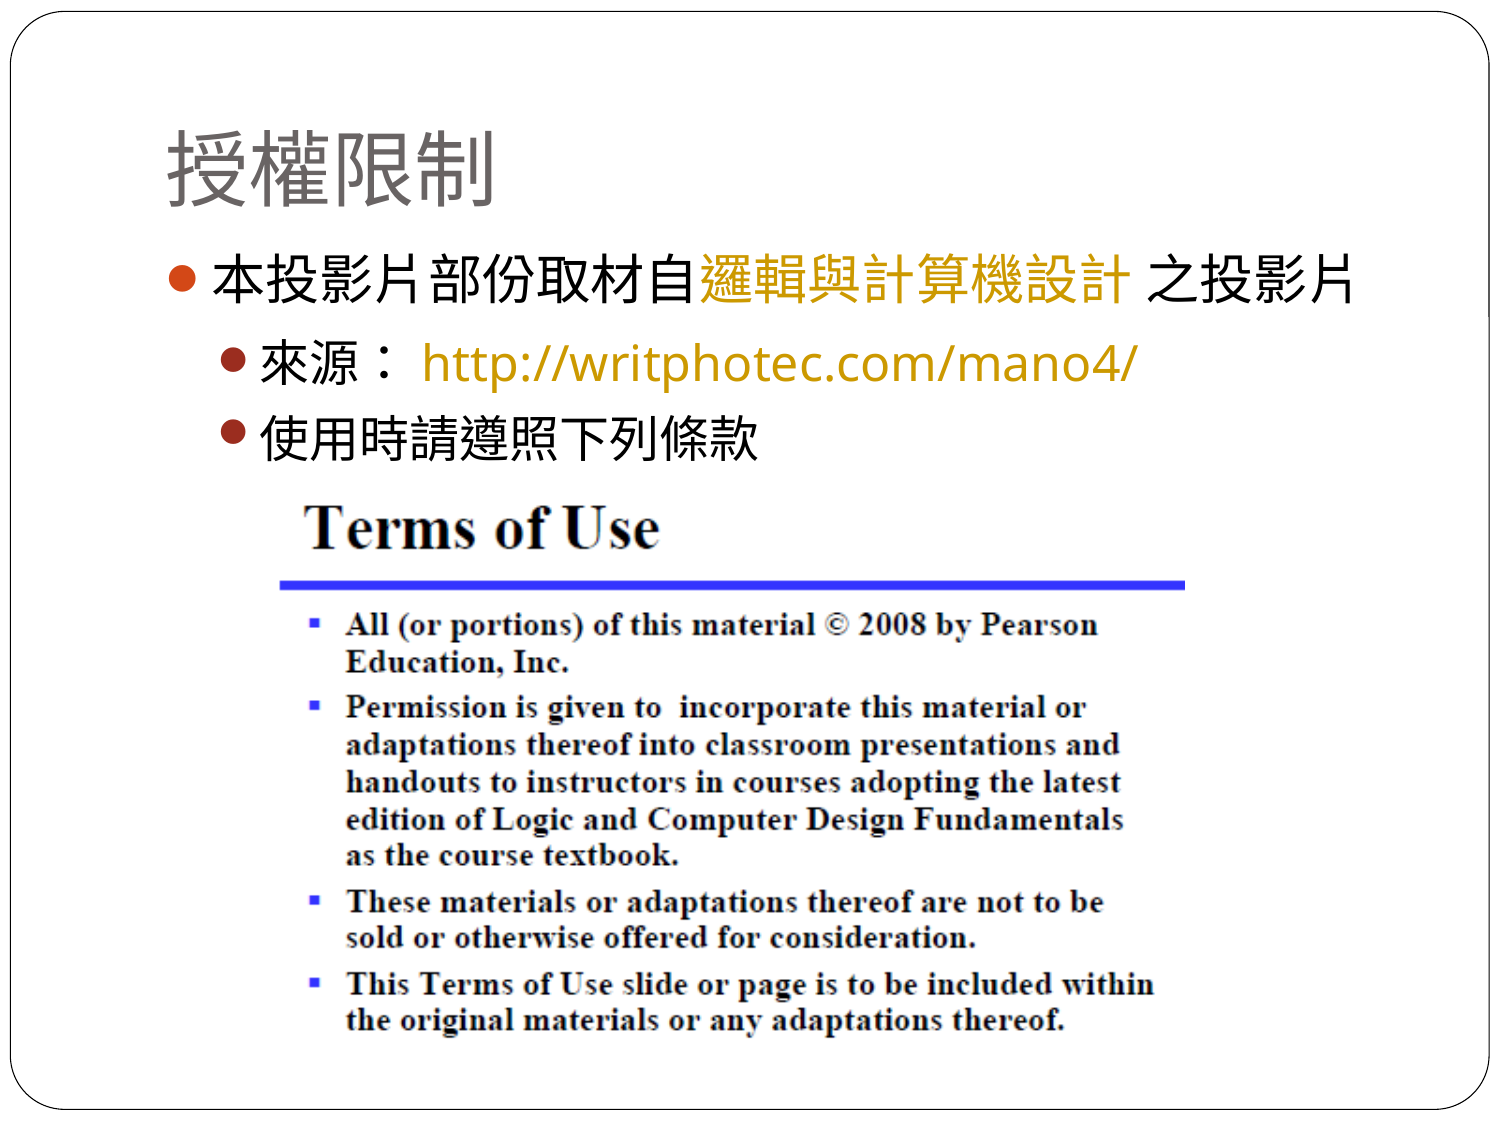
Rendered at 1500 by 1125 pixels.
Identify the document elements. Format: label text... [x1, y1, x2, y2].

picture [269, 480, 1185, 1055]
list 本投影片部份取材自邏輯與計算機設計 之投影片 來源：http://writphotec.com/mano4/ 使用時請遵照下列條款 [150, 237, 1426, 988]
title 授權限制 [150, 44, 1426, 233]
